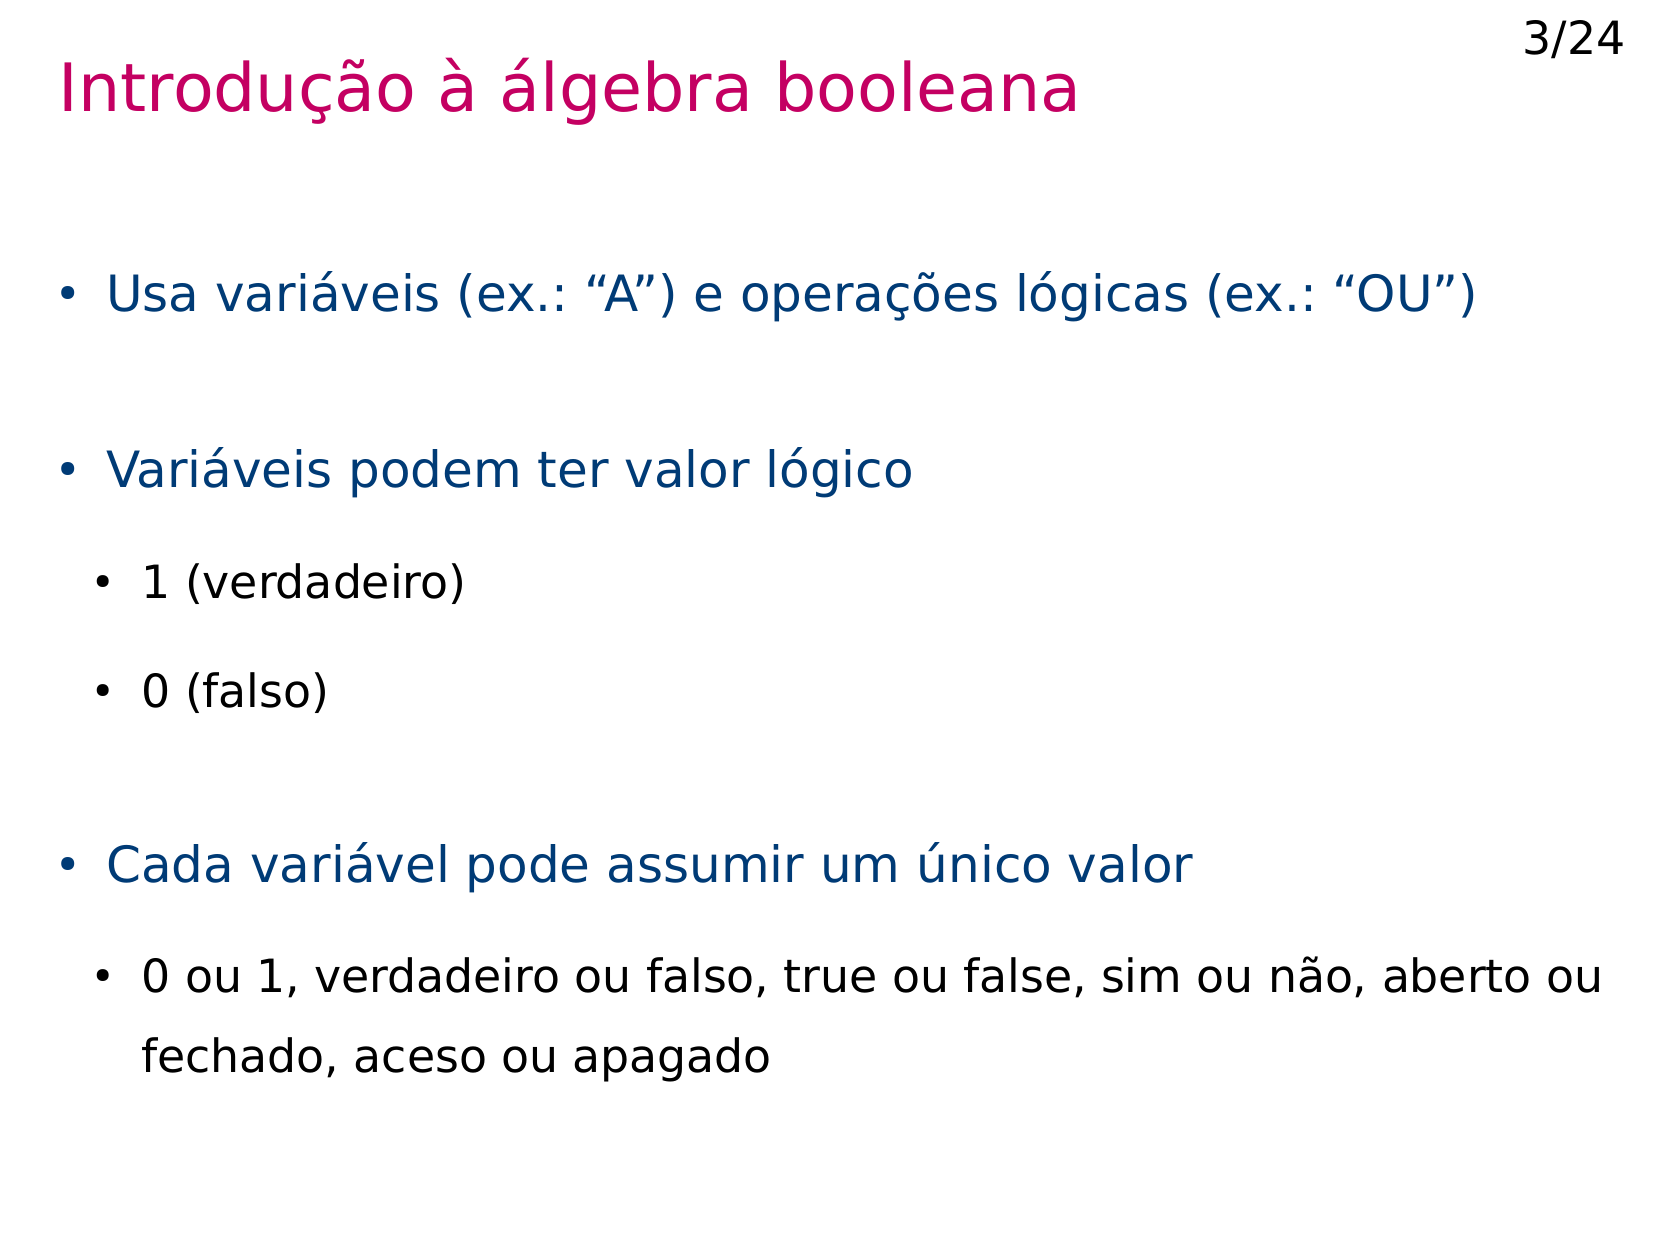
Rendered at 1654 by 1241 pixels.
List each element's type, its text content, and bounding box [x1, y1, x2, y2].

list Usa variáveis (ex.: “A”) e operações lógicas (ex.: “OU”) Variáveis podem ter valor lógico 1 (verdadeiro) 0 (falso) Cada variável pode assumir um único valor 0 ou 1, verdadeiro ou falso, true ou false, sim ou não, aberto ou fechado, aceso ou apagado [59, 236, 1625, 1211]
title Introdução à álgebra booleana [59, 29, 1625, 148]
